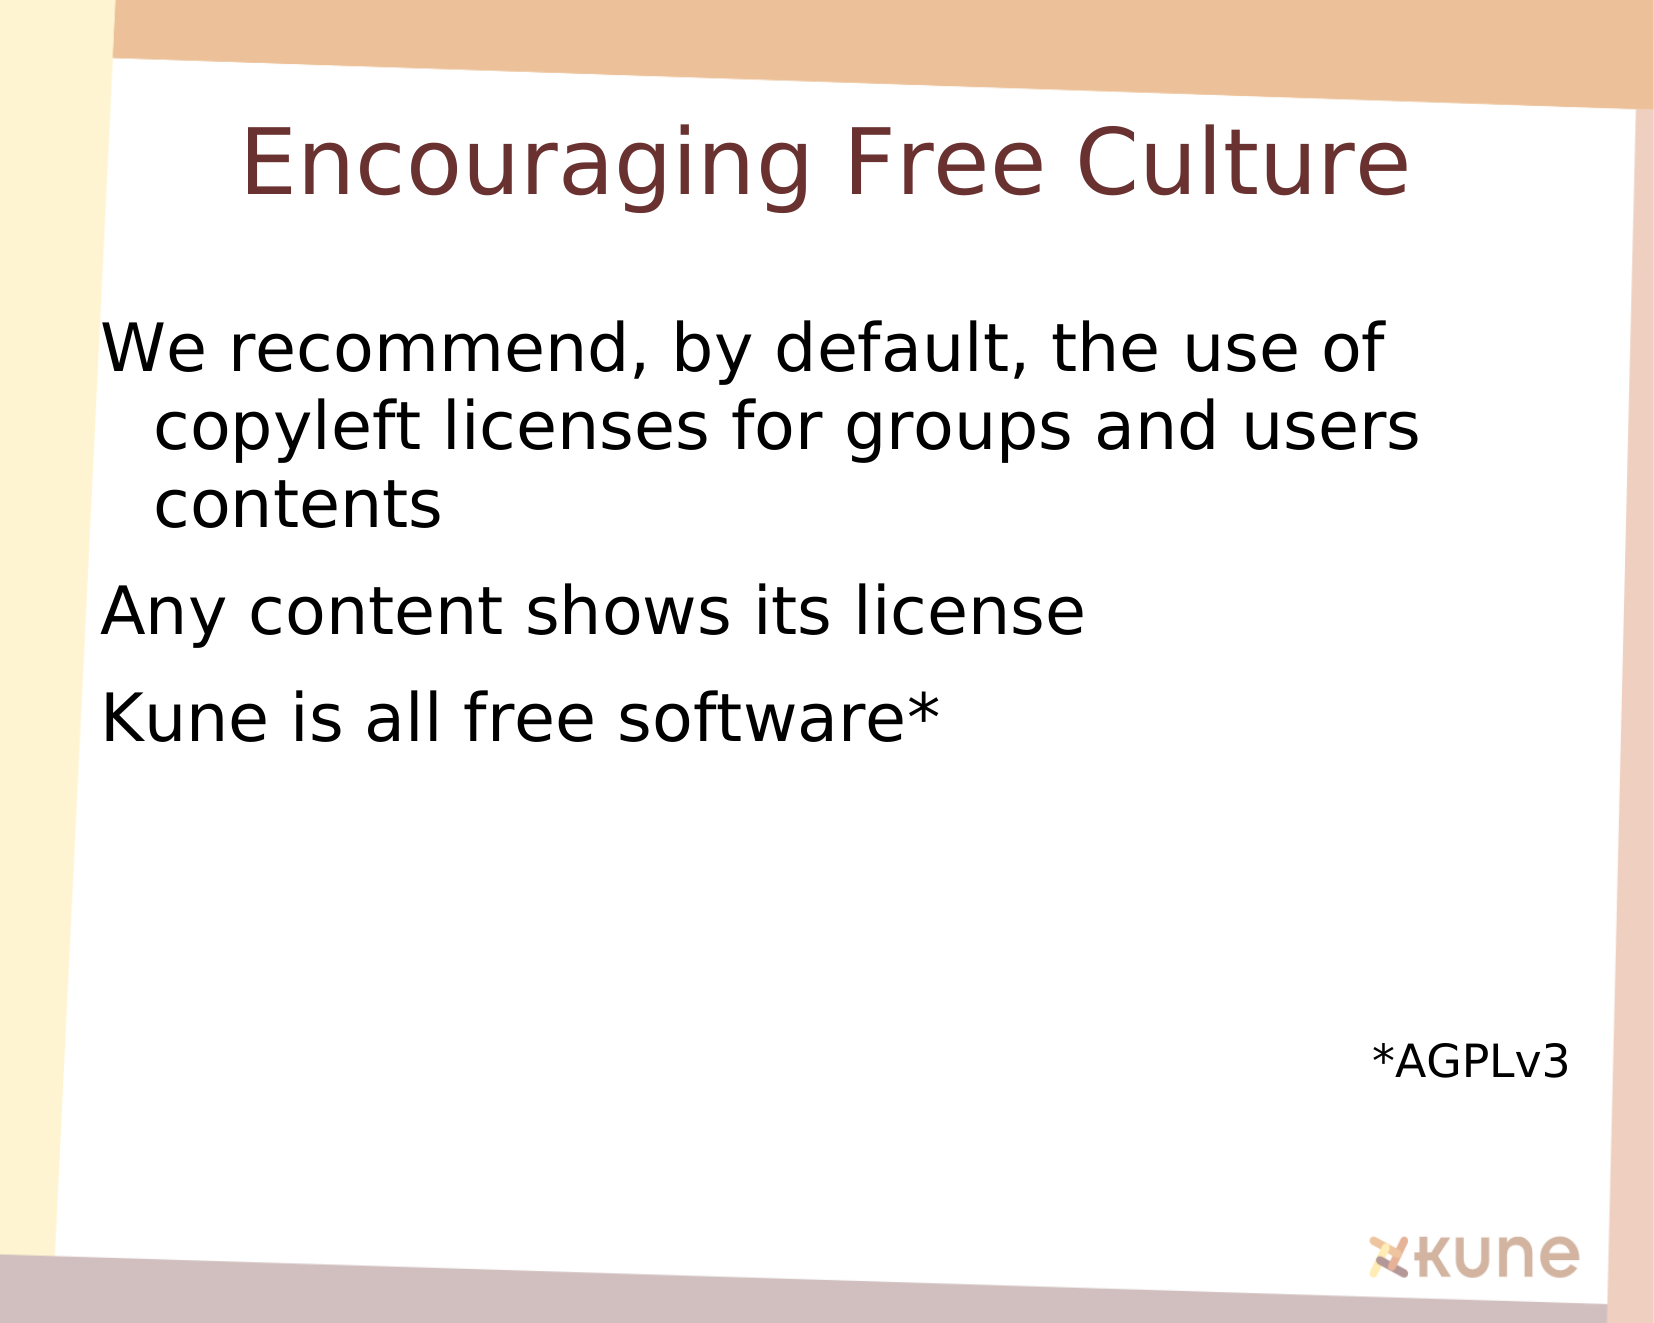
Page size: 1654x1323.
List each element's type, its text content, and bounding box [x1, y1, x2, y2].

picture [0, 0, 1654, 1323]
title Encouraging Free Culture [82, 52, 1571, 274]
list We recommend, by default, the use of copyleft licenses for groups and users contents Any content shows its license Kune is all free software* *AGPLv3 [82, 309, 1571, 1167]
